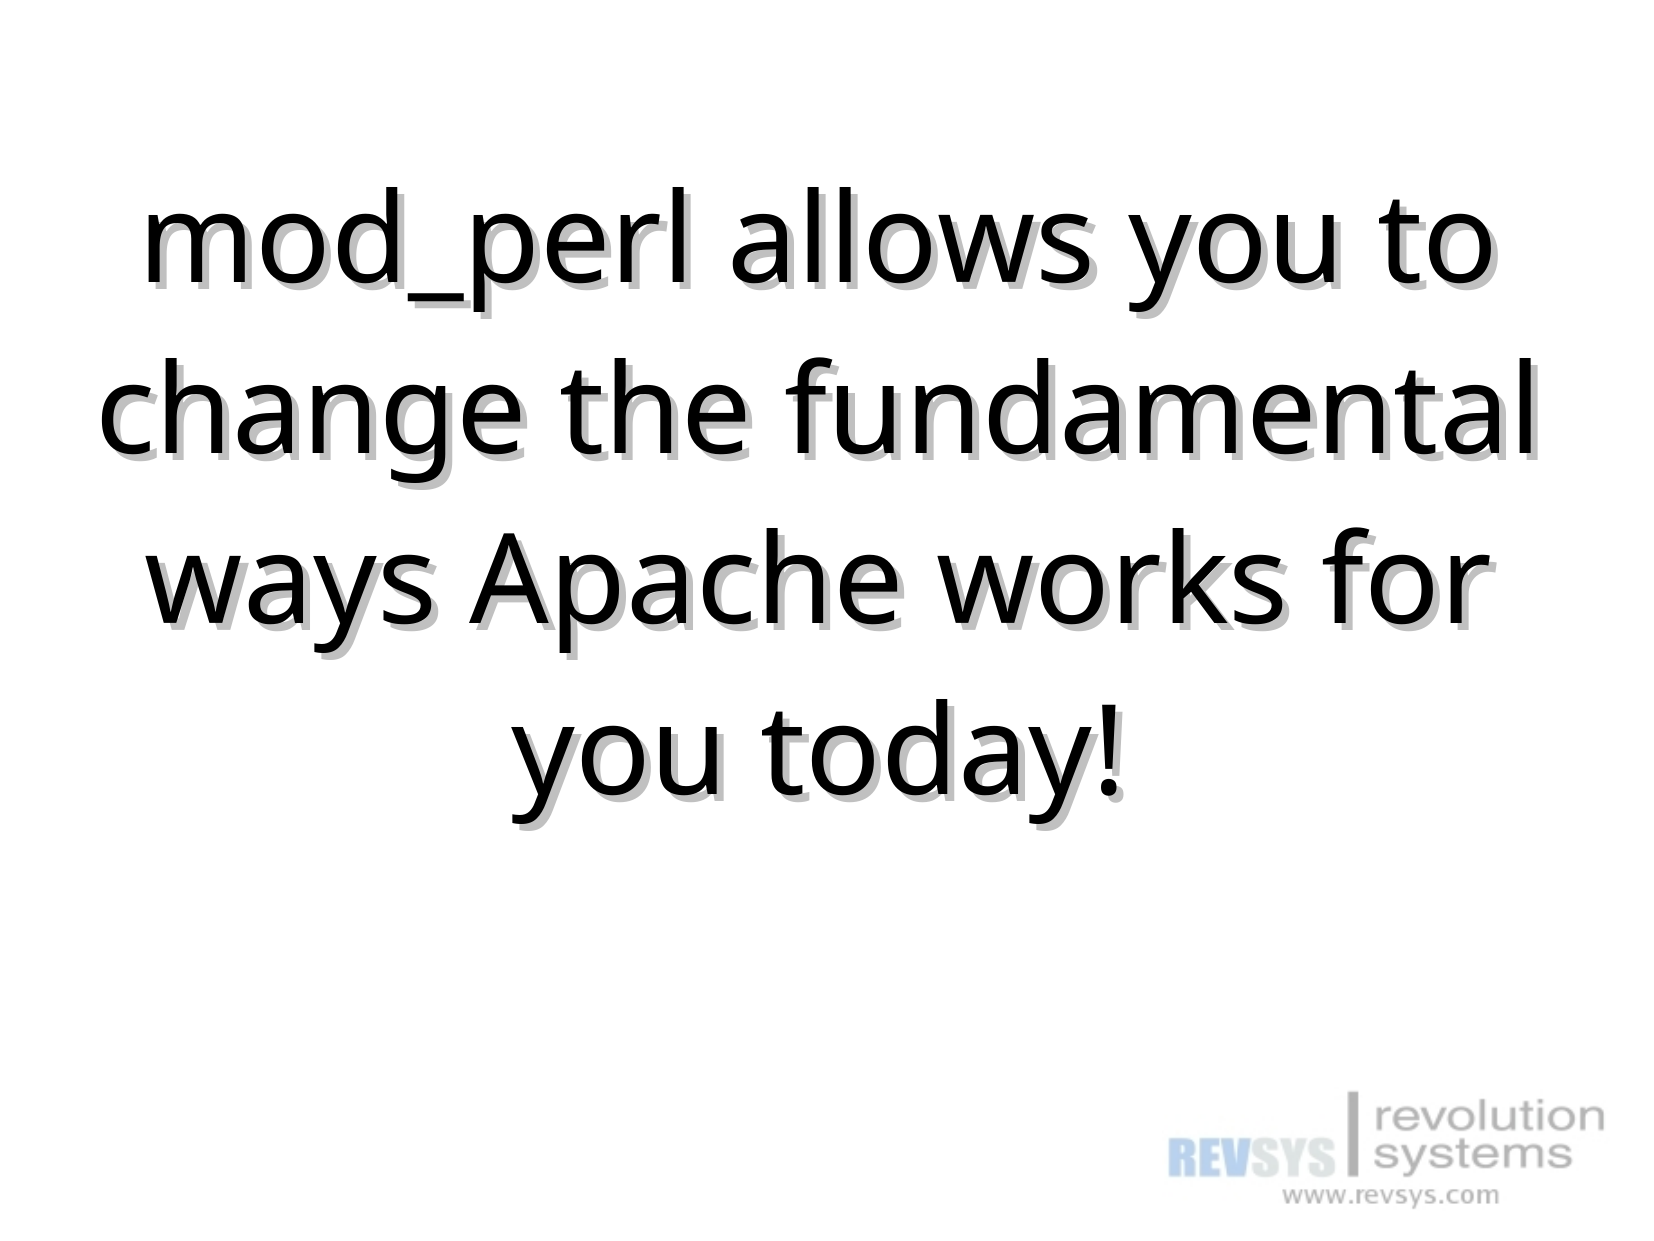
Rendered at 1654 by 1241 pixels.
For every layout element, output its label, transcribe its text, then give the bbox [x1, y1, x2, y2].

title mod_perl allows you to change the fundamental ways Apache works for you today! [75, 188, 1563, 792]
picture [1162, 1087, 1613, 1211]
